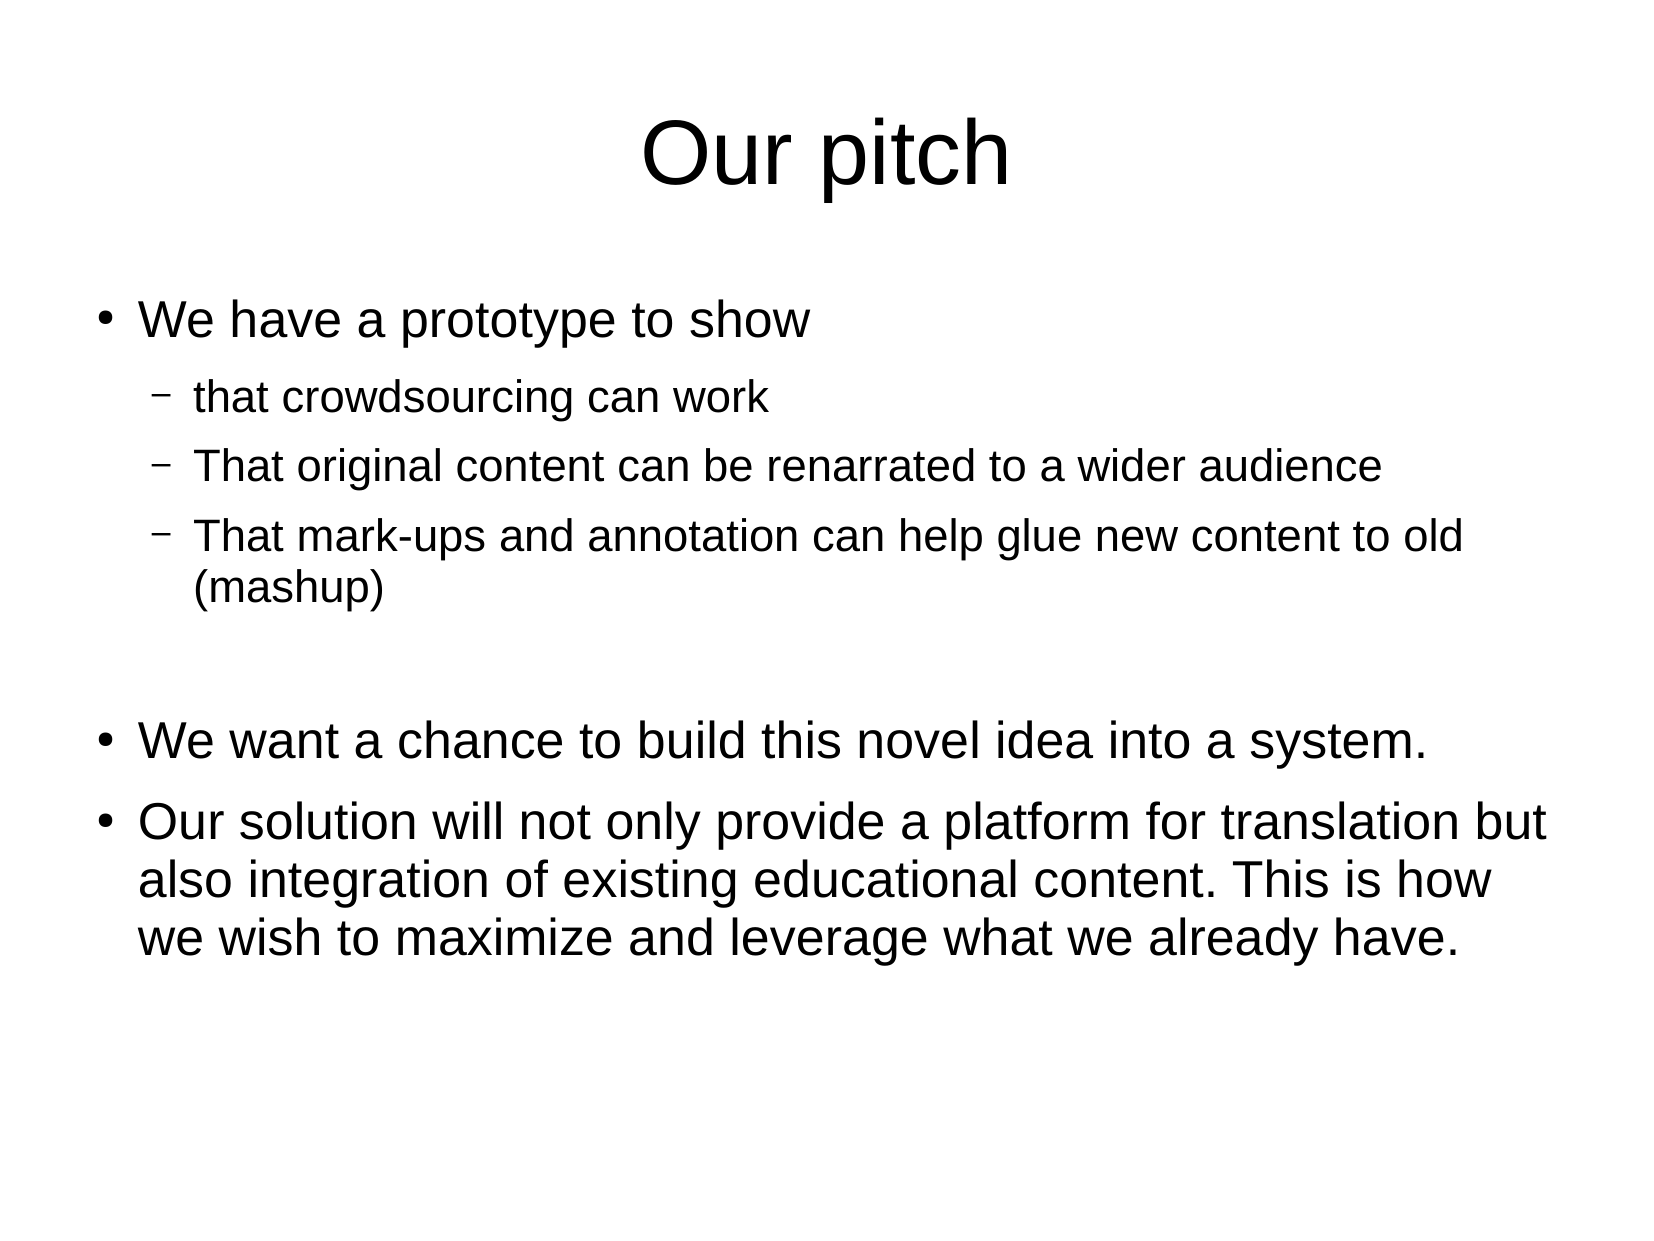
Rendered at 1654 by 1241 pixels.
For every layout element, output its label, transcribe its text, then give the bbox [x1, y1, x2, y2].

list We have a prototype to show that crowdsourcing can work That original content can be renarrated to a wider audience That mark-ups and annotation can help glue new content to old (mashup) We want a chance to build this novel idea into a system. Our solution will not only provide a platform for translation but also integration of existing educational content. This is how we wish to maximize and leverage what we already have. [82, 290, 1571, 1010]
title Our pitch [82, 49, 1571, 257]
